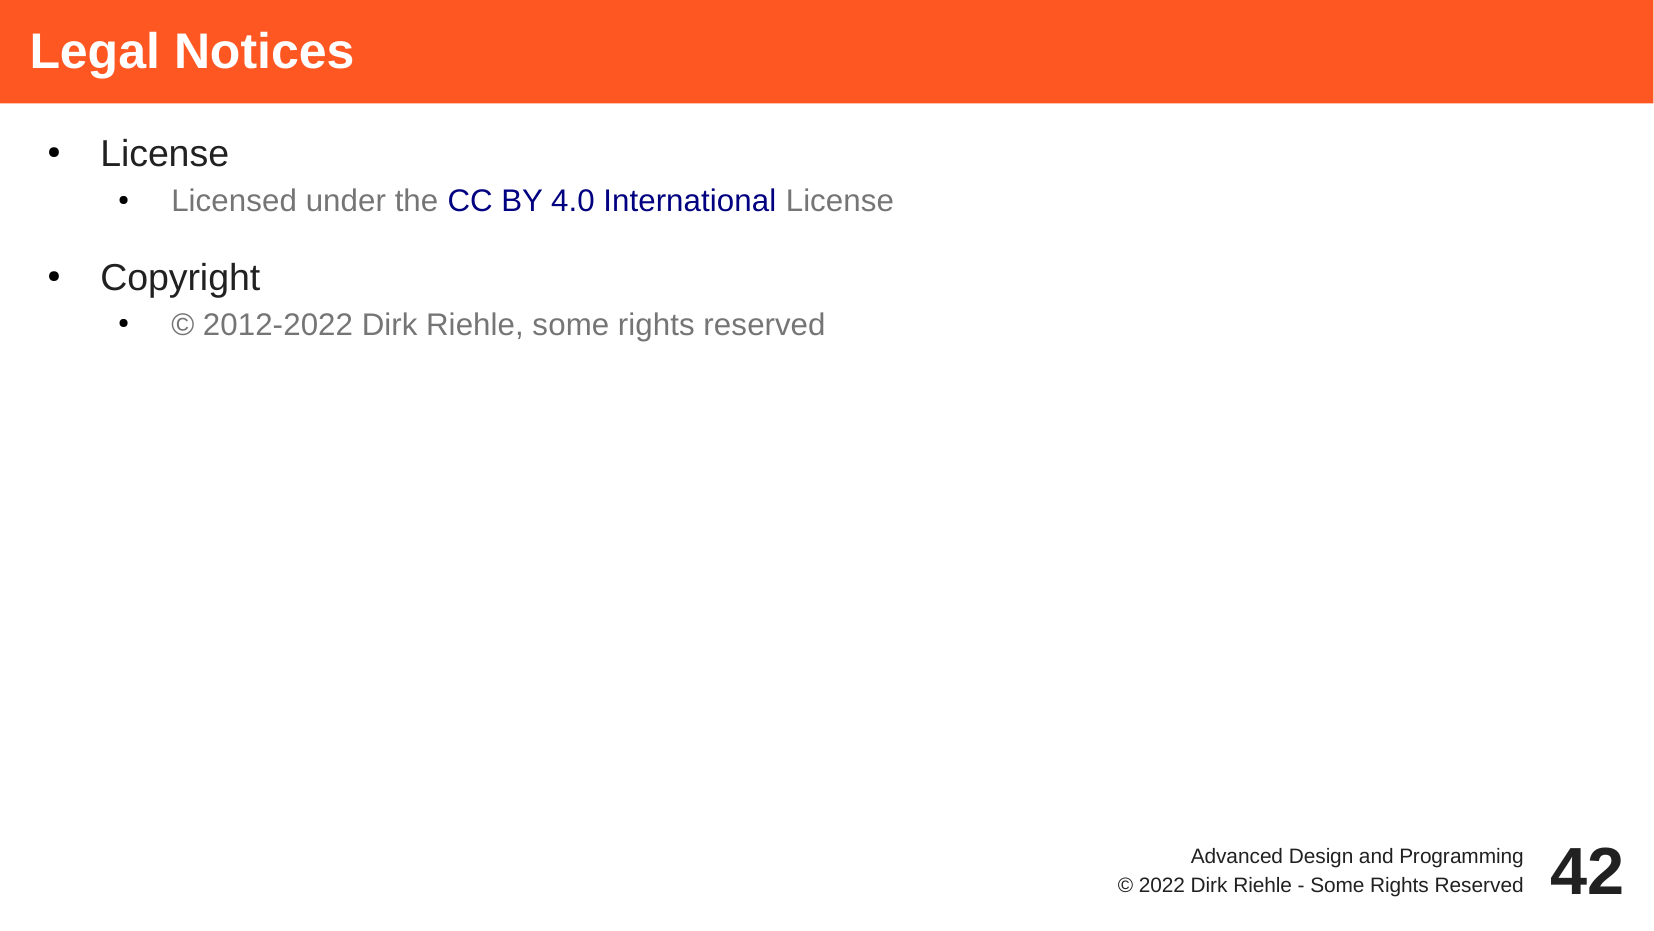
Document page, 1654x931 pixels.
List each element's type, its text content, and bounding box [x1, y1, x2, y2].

title Legal Notices [0, 0, 1654, 104]
list License Licensed under the CC BY 4.0 International License Copyright © 2012-2022 Dirk Riehle, some rights reserved [29, 132, 1625, 813]
